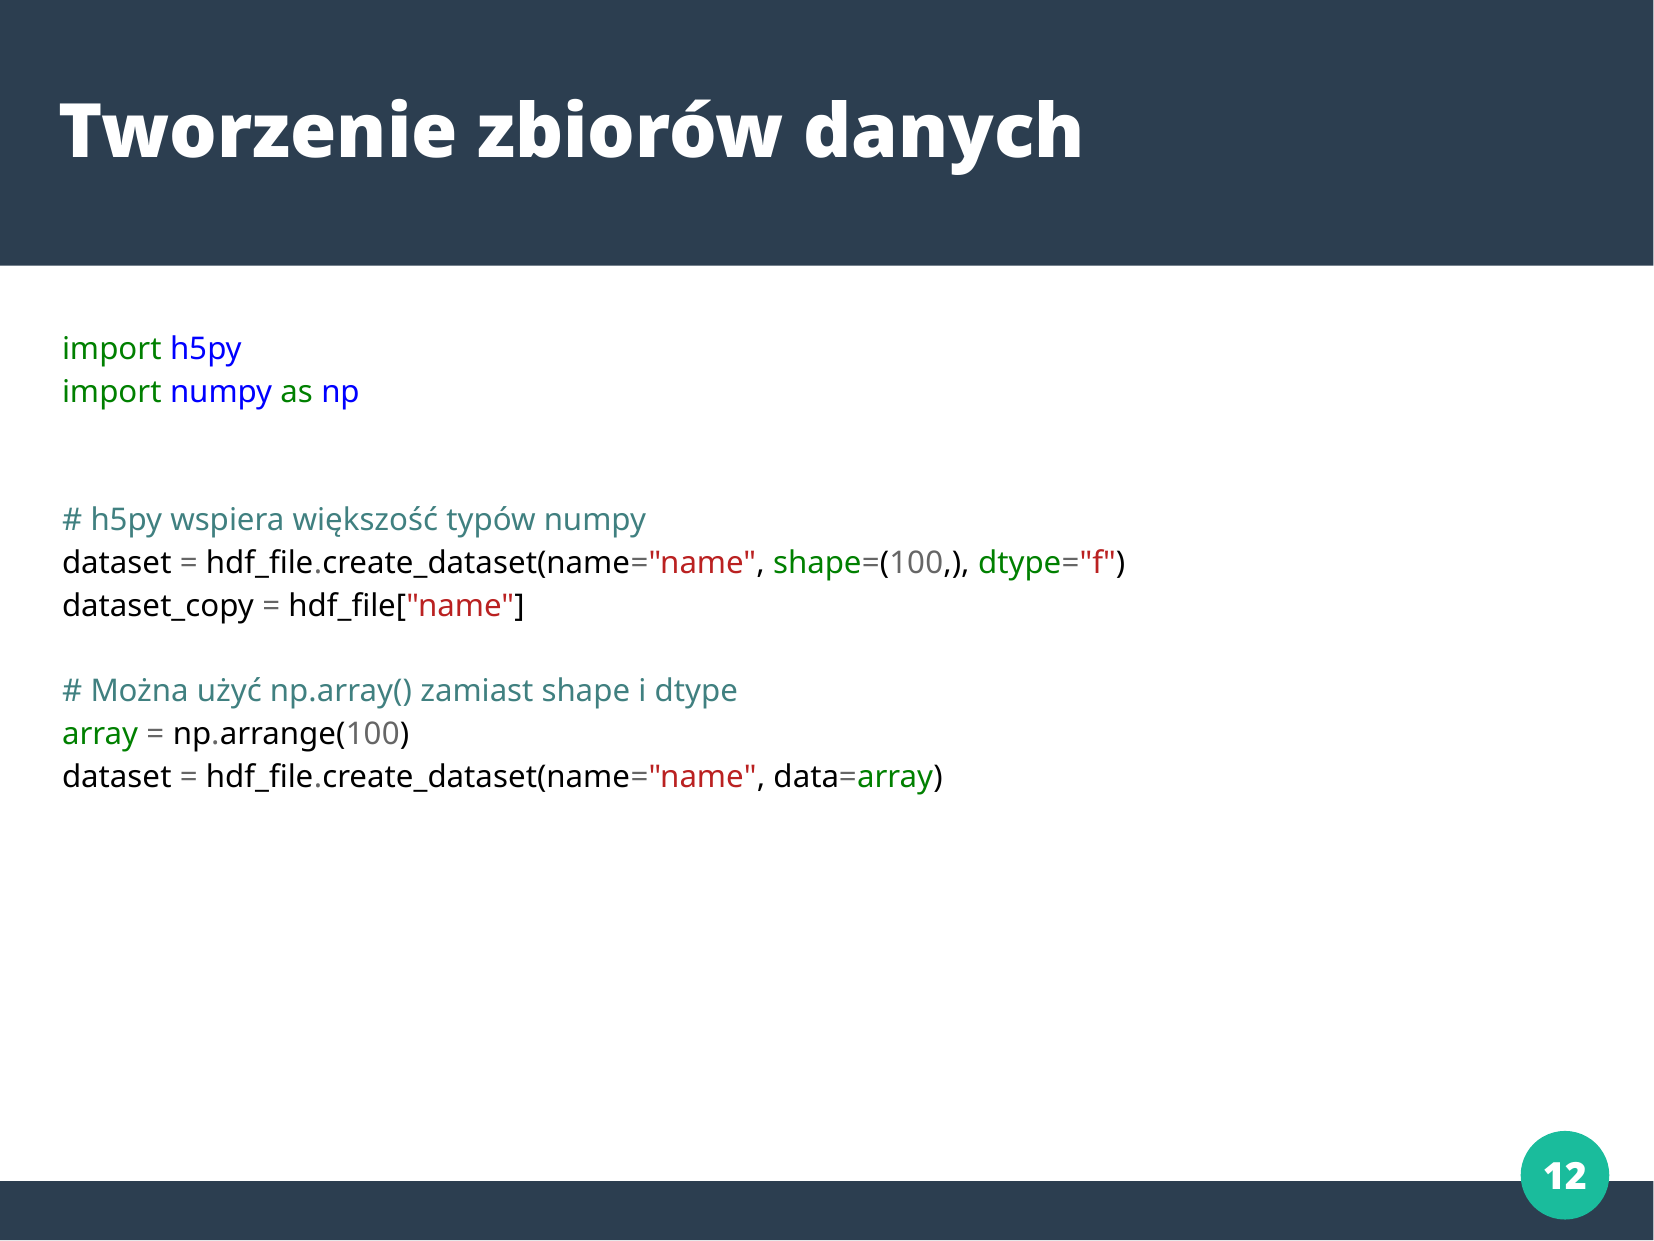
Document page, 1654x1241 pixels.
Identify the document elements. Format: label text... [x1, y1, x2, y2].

text_box import h5py import numpy as np # h5py wspiera większość typów numpy dataset = hdf_file.create_dataset(name="name", shape=(100,), dtype="f") dataset_copy = hdf_file["name"] # Można użyć np.array() zamiast shape i dtype array = np.arrange(100) dataset = hdf_file.create_dataset(name="name", data=array) [47, 318, 1583, 1134]
title Tworzenie zbiorów danych [59, 49, 1595, 207]
